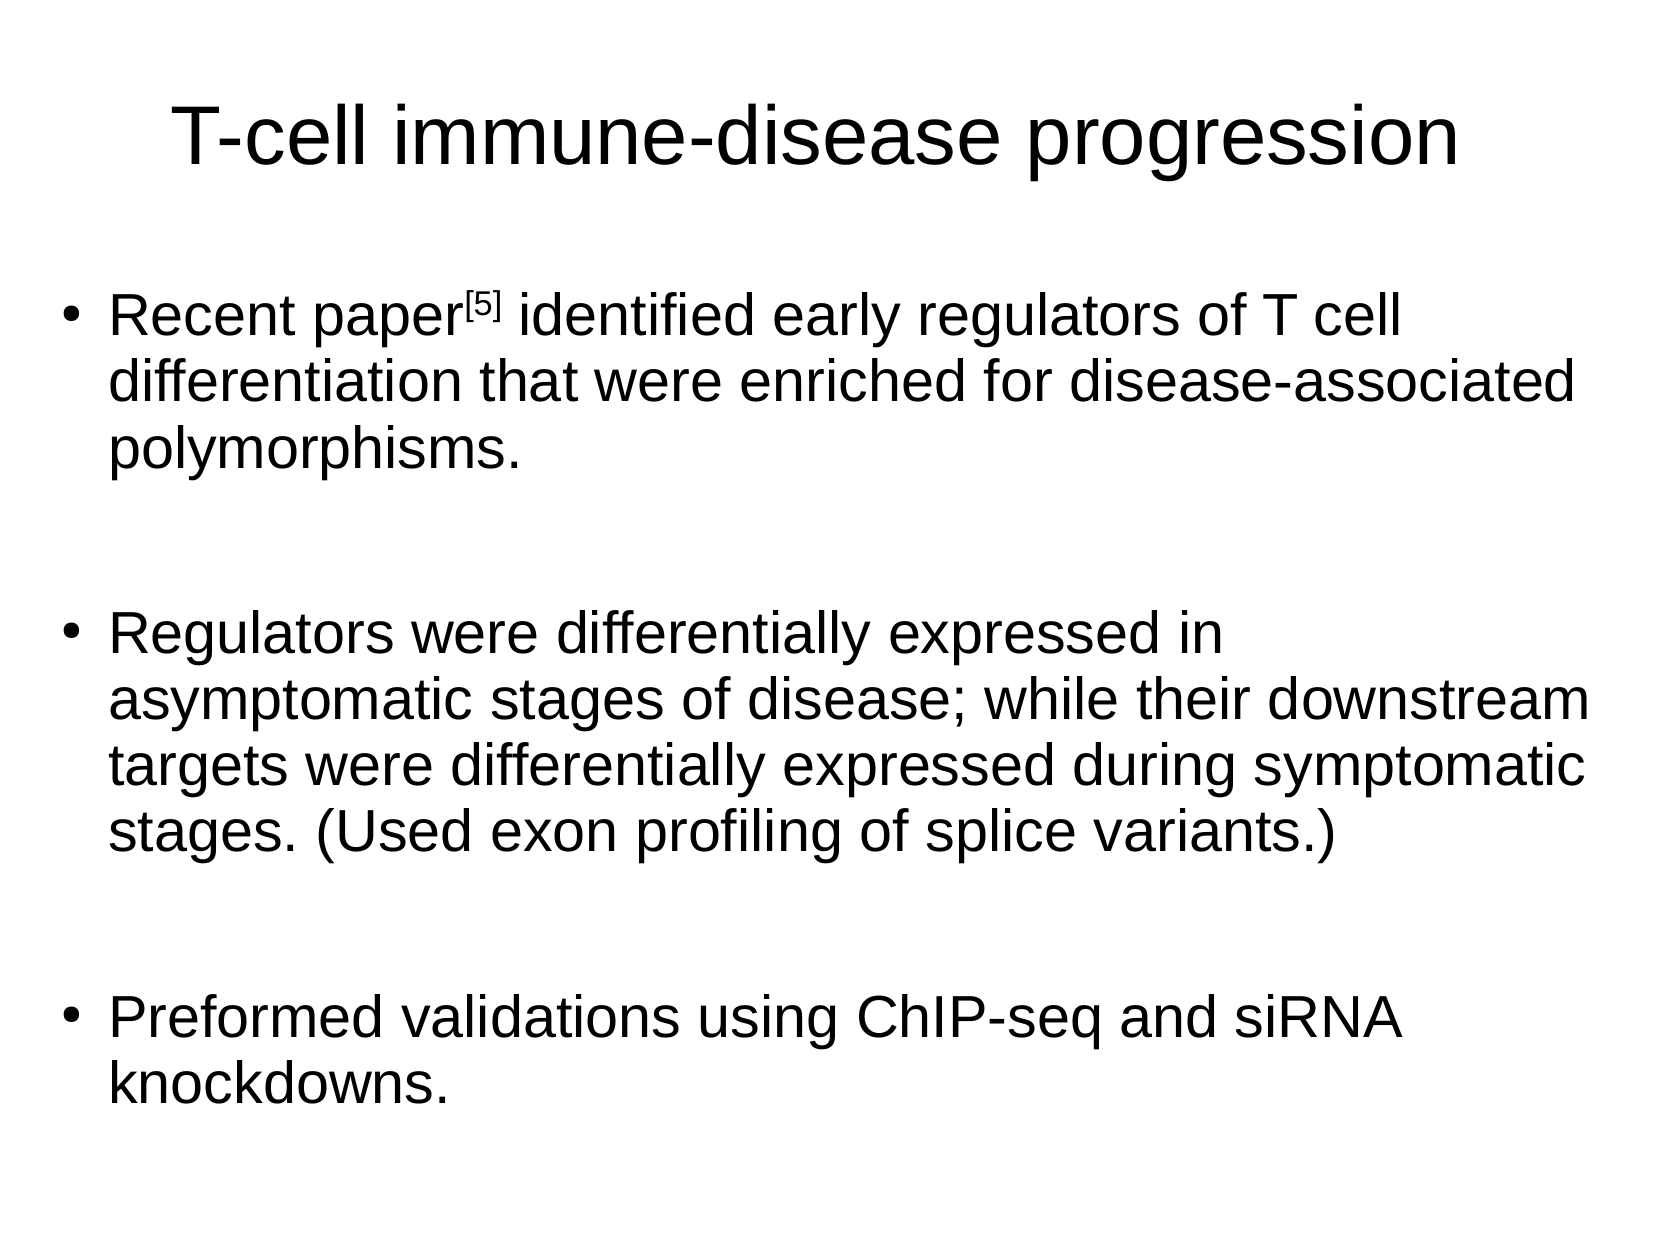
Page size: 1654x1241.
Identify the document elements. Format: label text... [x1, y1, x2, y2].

title T-cell immune-disease progression [71, 32, 1561, 240]
list Recent paper[5] identified early regulators of T cell differentiation that were enriched for disease-associated polymorphisms. Regulators were differentially expressed in asymptomatic stages of disease; while their downstream targets were differentially expressed during symptomatic stages. (Used exon profiling of splice variants.) Preformed validations using ChIP-seq and siRNA knockdowns. [45, 281, 1606, 1167]
